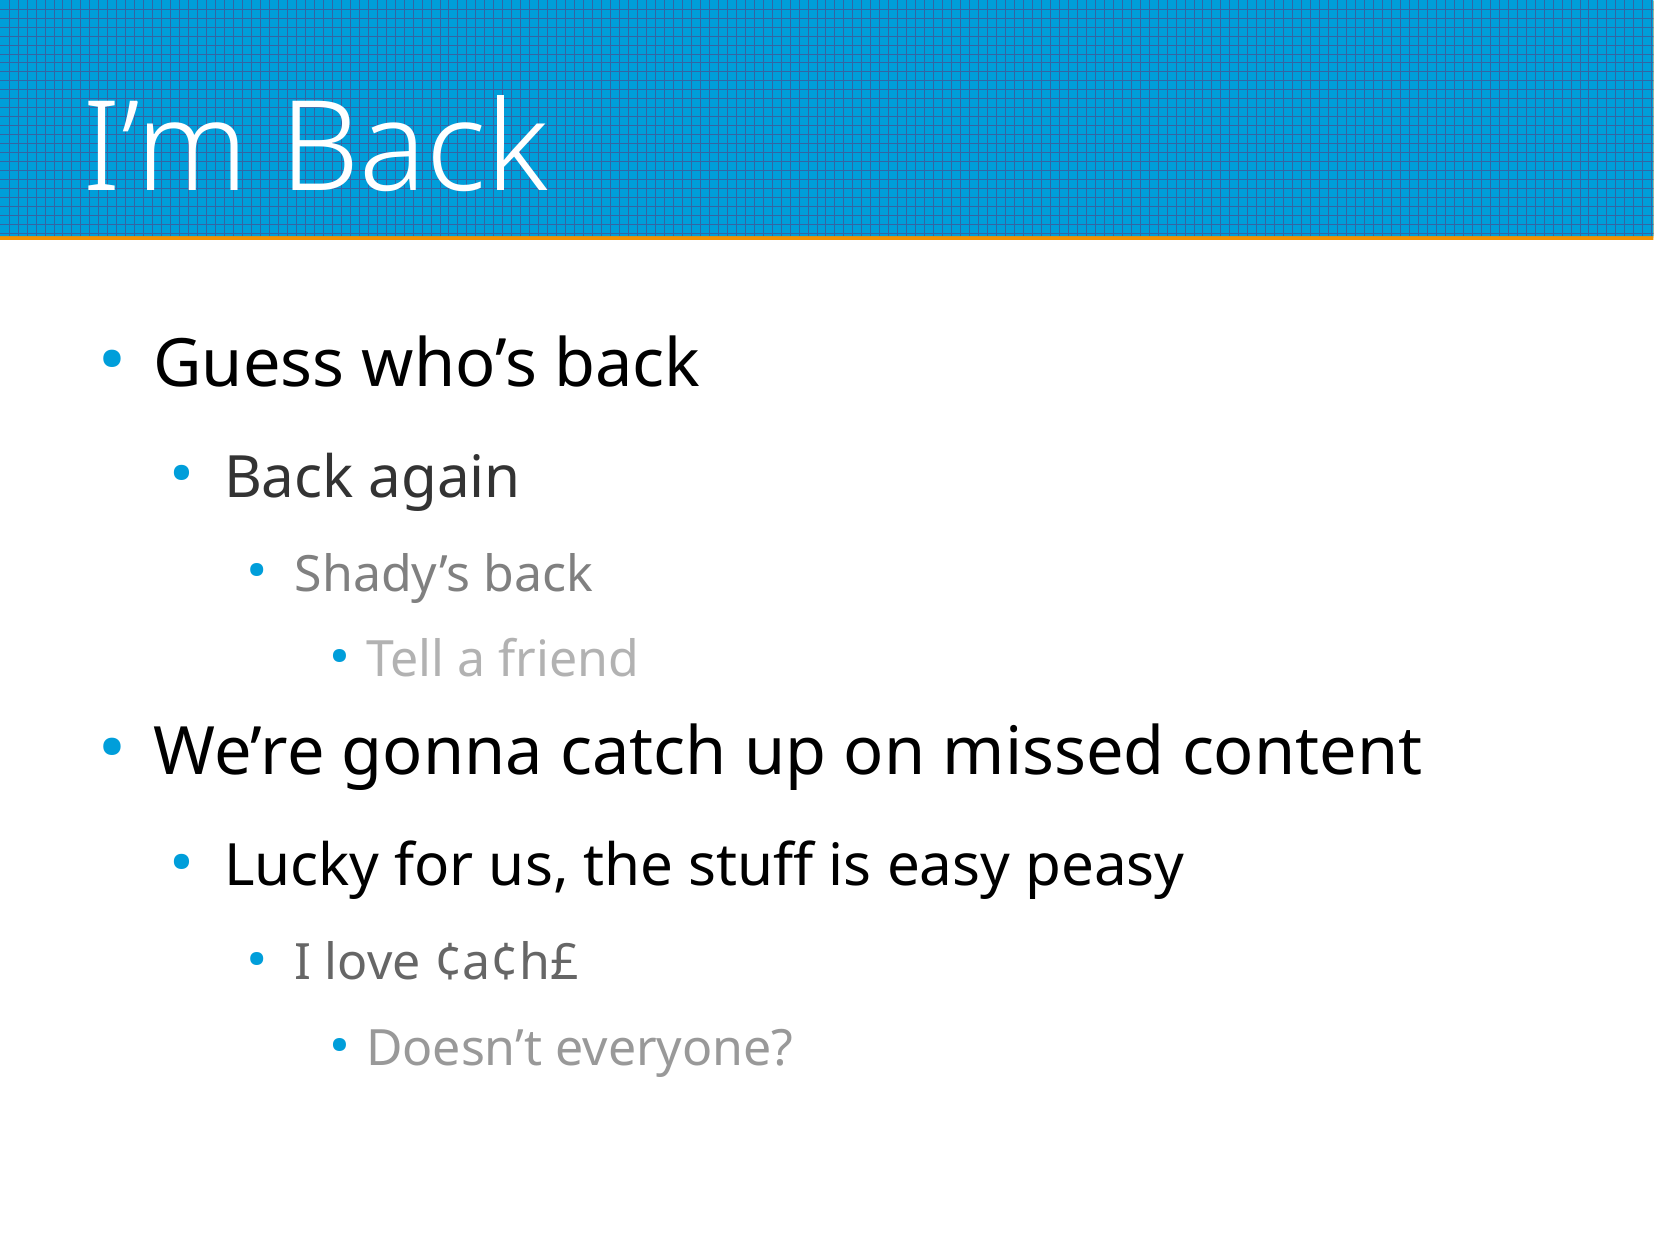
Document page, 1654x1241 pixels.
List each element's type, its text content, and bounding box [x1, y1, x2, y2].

title I’m Back [82, 19, 1571, 227]
list Guess who’s back Back again Shady’s back Tell a friend We’re gonna catch up on missed content Lucky for us, the stuff is easy peasy I love ¢a¢h£ Doesn’t everyone? [82, 314, 1563, 1152]
